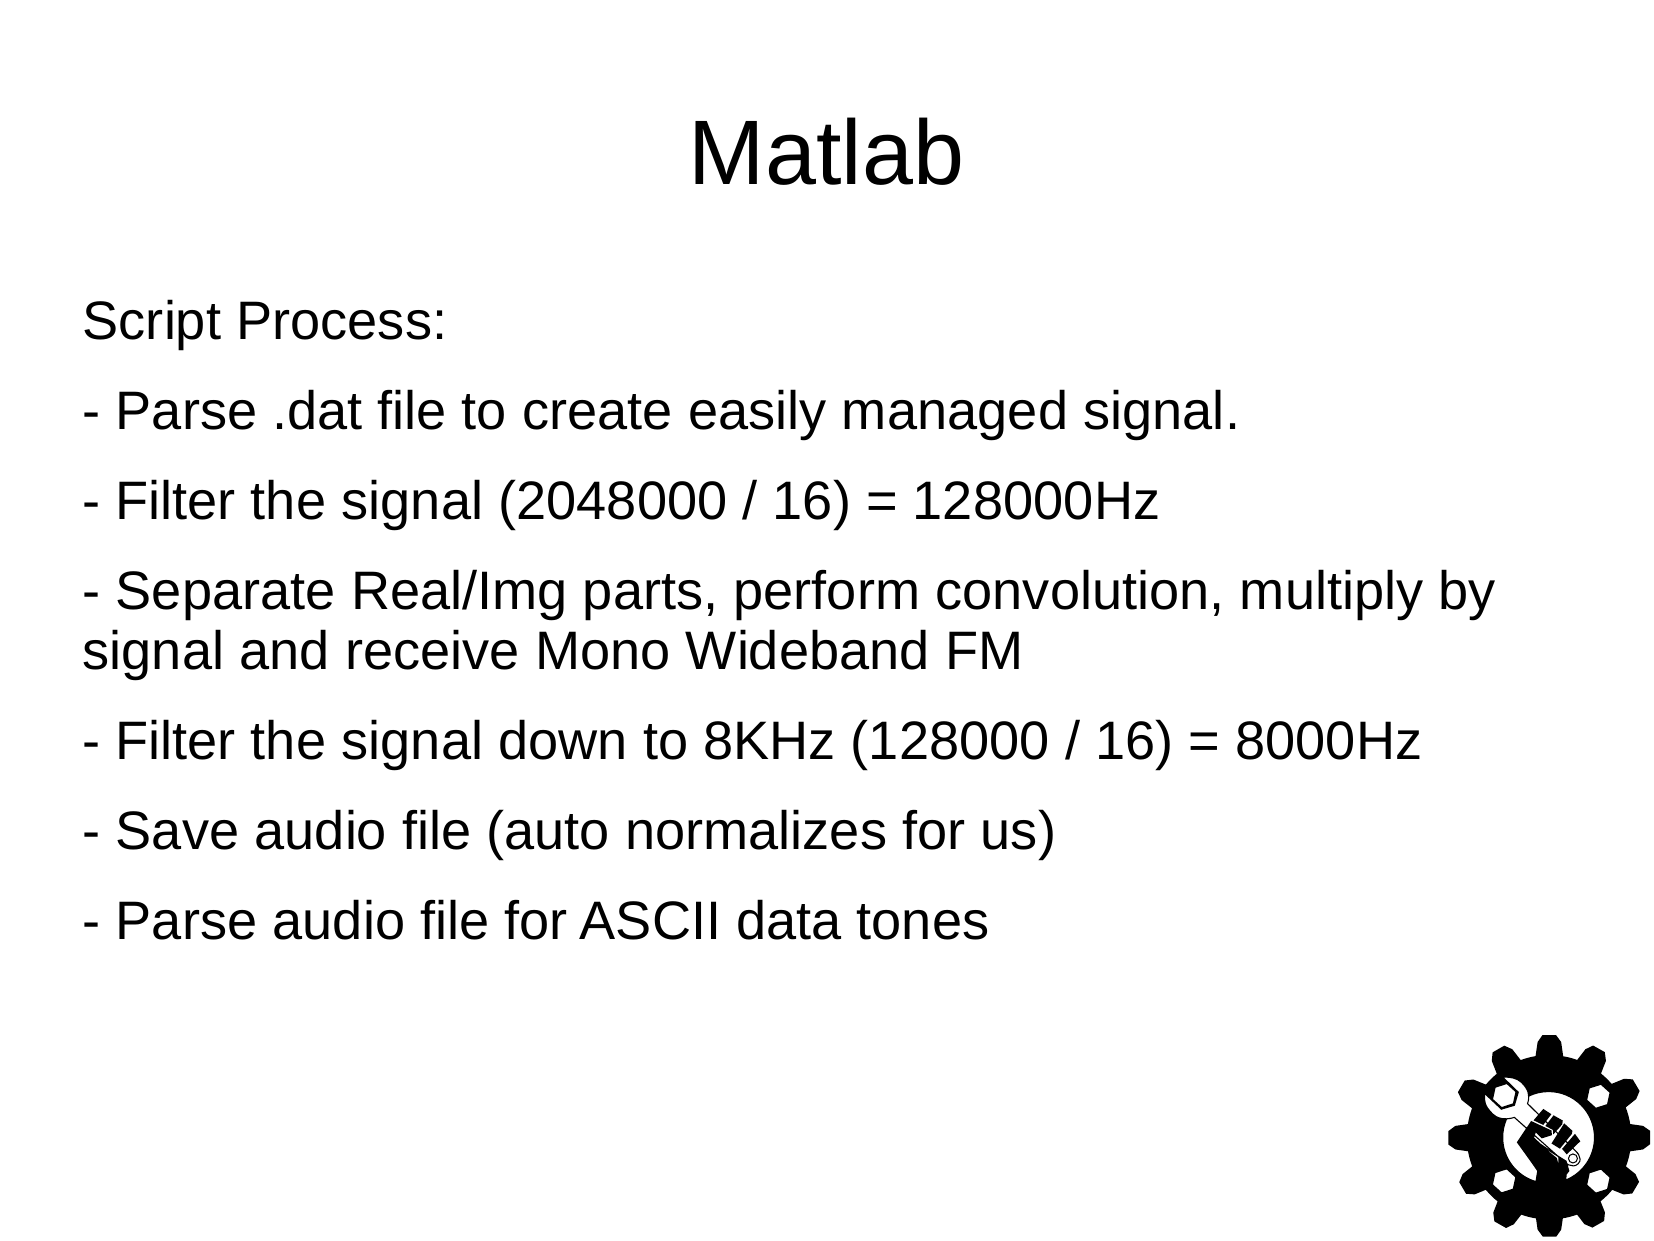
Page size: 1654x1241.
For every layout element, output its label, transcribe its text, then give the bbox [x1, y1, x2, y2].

picture [1444, 1031, 1654, 1241]
list Script Process: - Parse .dat file to create easily managed signal. - Filter the signal (2048000 / 16) = 128000Hz - Separate Real/Img parts, perform convolution, multiply by signal and receive Mono Wideband FM - Filter the signal down to 8KHz (128000 / 16) = 8000Hz - Save audio file (auto normalizes for us) - Parse audio file for ASCII data tones [82, 290, 1571, 1010]
title Matlab [82, 49, 1571, 257]
